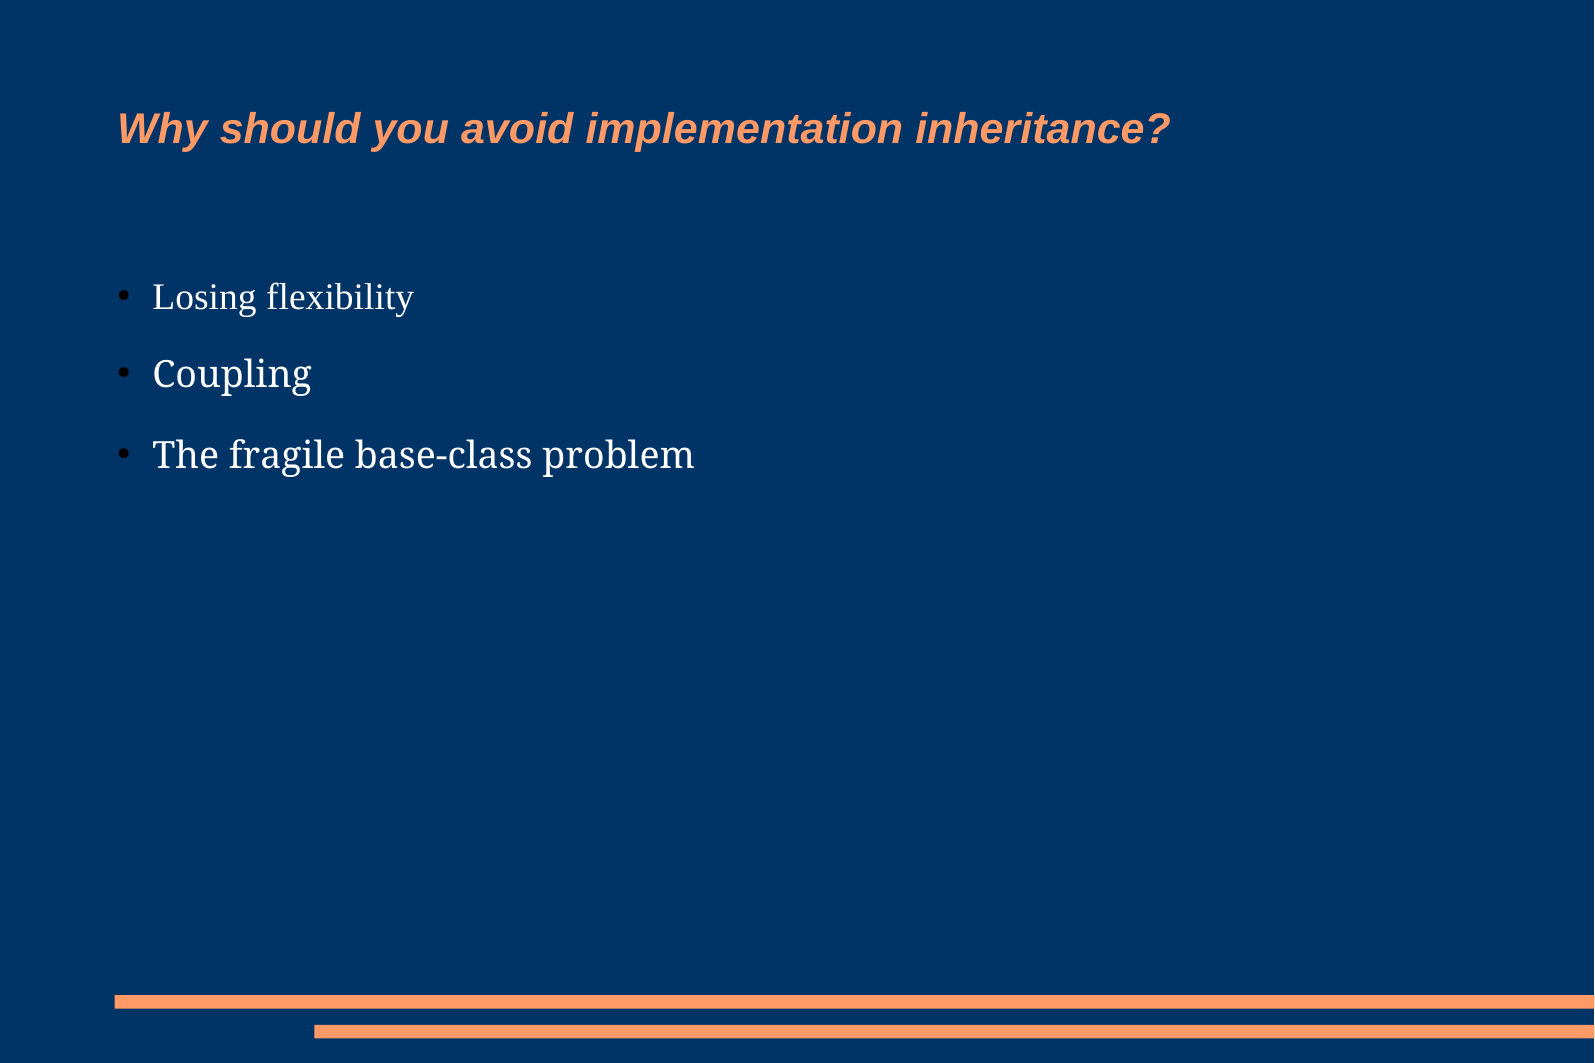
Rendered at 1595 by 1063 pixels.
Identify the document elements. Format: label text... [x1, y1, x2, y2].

subtitle Losing flexibility Coupling The fragile base-class problem [117, 276, 1505, 971]
title Why should you avoid implementation inheritance? [117, 39, 1479, 218]
